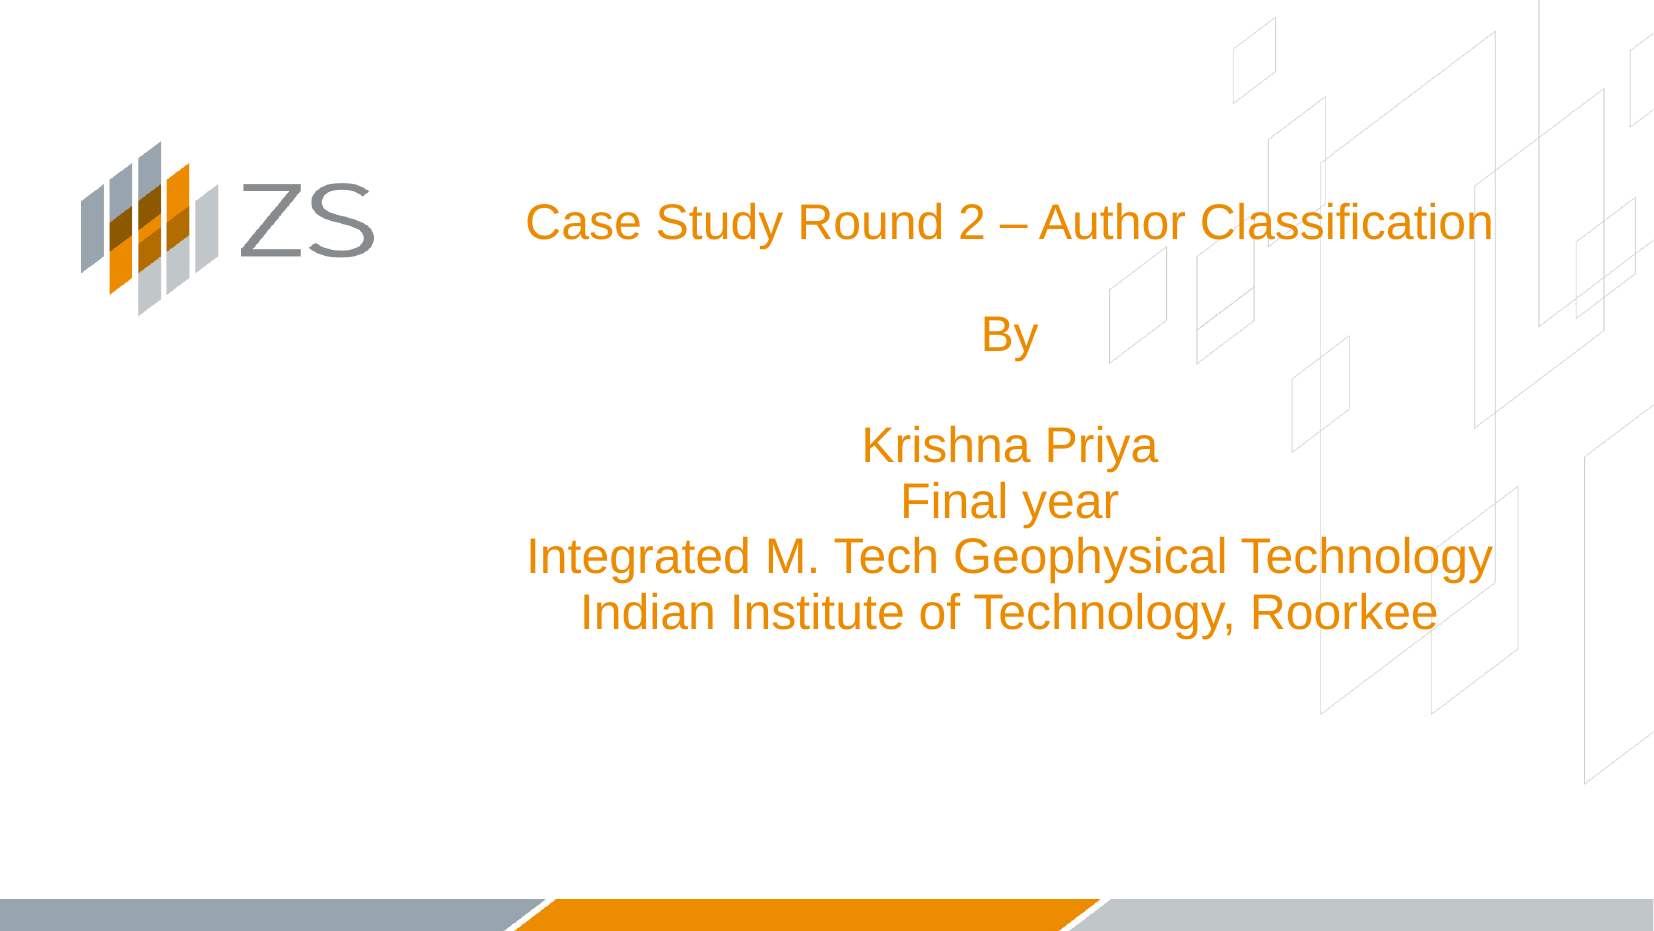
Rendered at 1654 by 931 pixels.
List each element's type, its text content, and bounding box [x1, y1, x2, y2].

picture [0, 899, 1654, 931]
text_box Case Study Round 2 – Author Classification By Krishna Priya Final year Integrated M. Tech Geophysical Technology Indian Institute of Technology, Roorkee [413, 186, 1607, 815]
picture [72, 135, 383, 322]
picture [1074, 0, 1654, 806]
